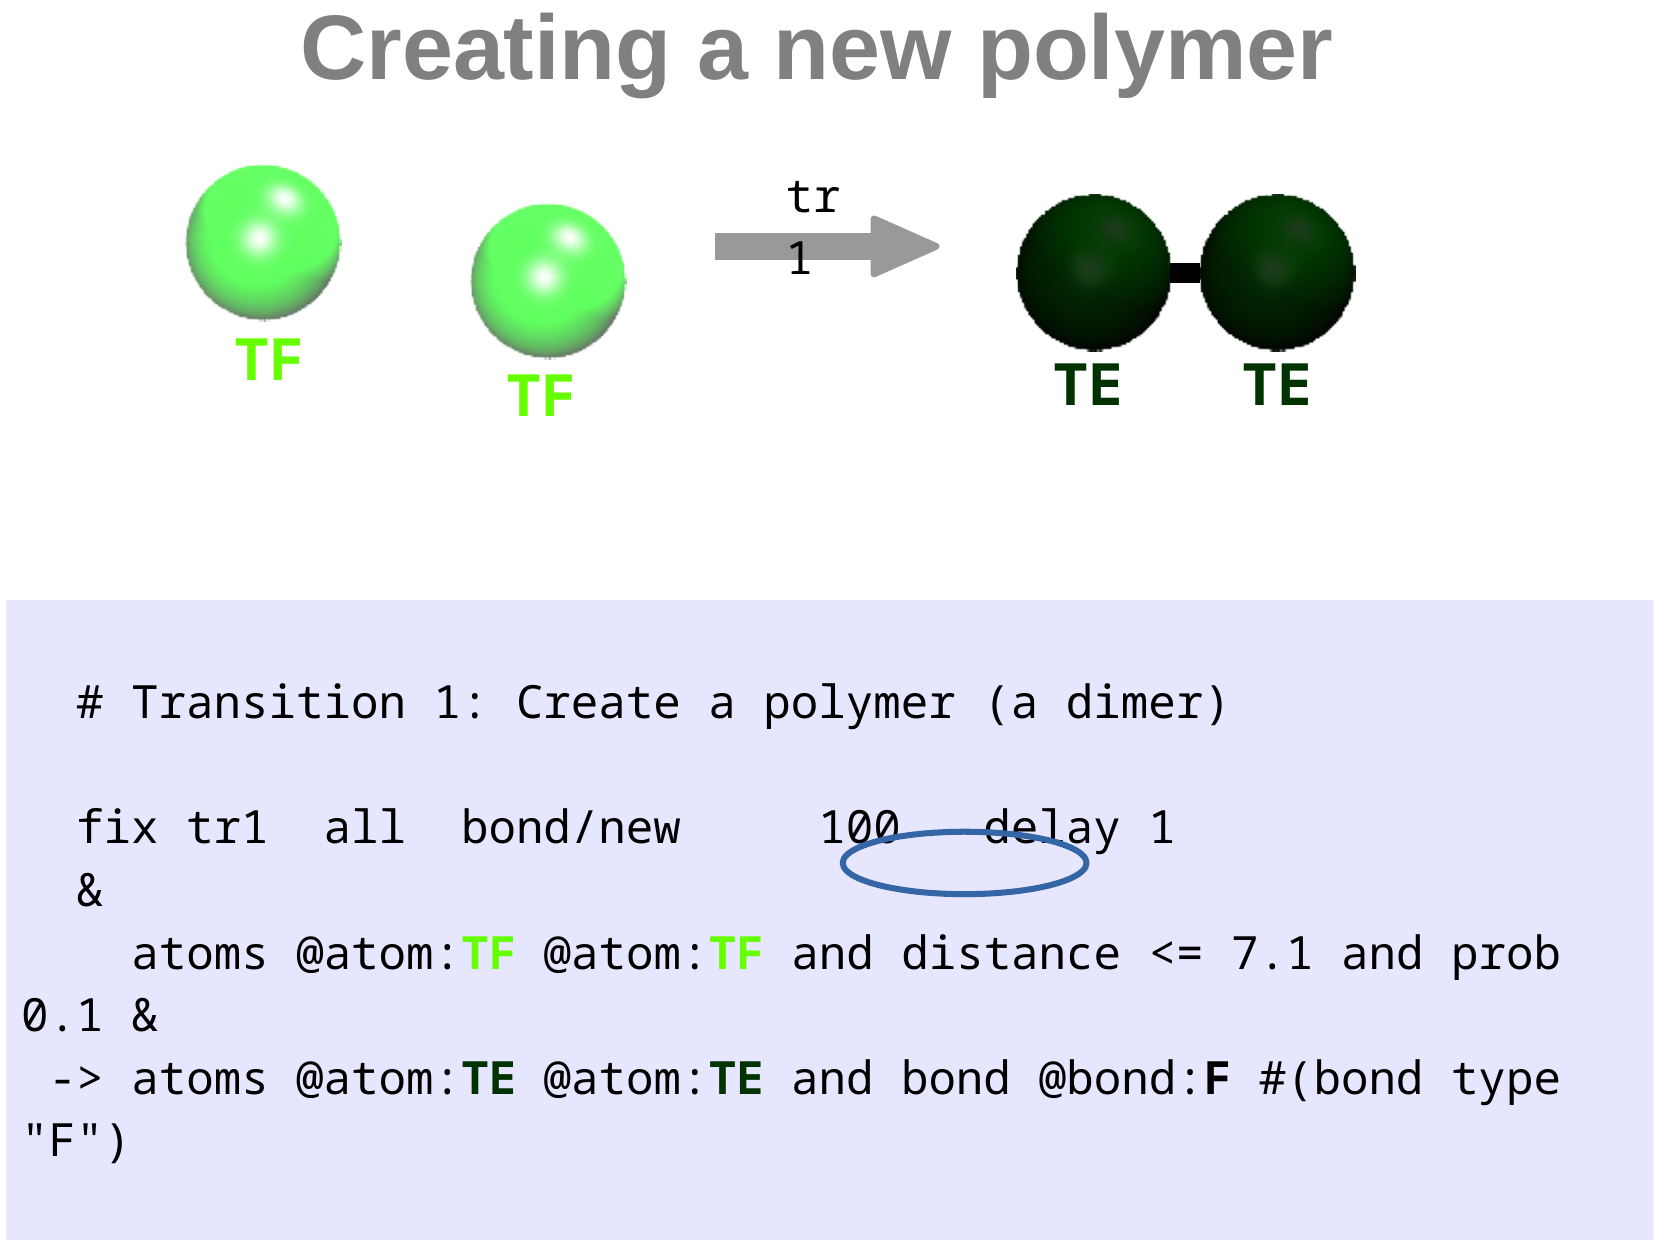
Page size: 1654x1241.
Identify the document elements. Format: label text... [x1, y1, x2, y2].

text_box TE [983, 335, 1194, 409]
picture [185, 164, 342, 311]
text_box TF [436, 346, 647, 420]
text_box TF [165, 311, 376, 385]
picture [1199, 194, 1356, 352]
text_box TE [1194, 335, 1383, 409]
text_box # Transition 1: Create a polymer (a dimer) fix tr1 all bond/new 100 delay 1 & atoms @atom:TF @atom:TF and distance <= 7.1 and prob 0.1 & -> atoms @atom:TE @atom:TE and bond @bond:F #(bond type "F") [6, 600, 1654, 1241]
text_box Creating a new polymer [0, 0, 1635, 140]
picture [470, 203, 627, 361]
picture [1016, 194, 1173, 352]
text_box tr1 [770, 155, 870, 217]
